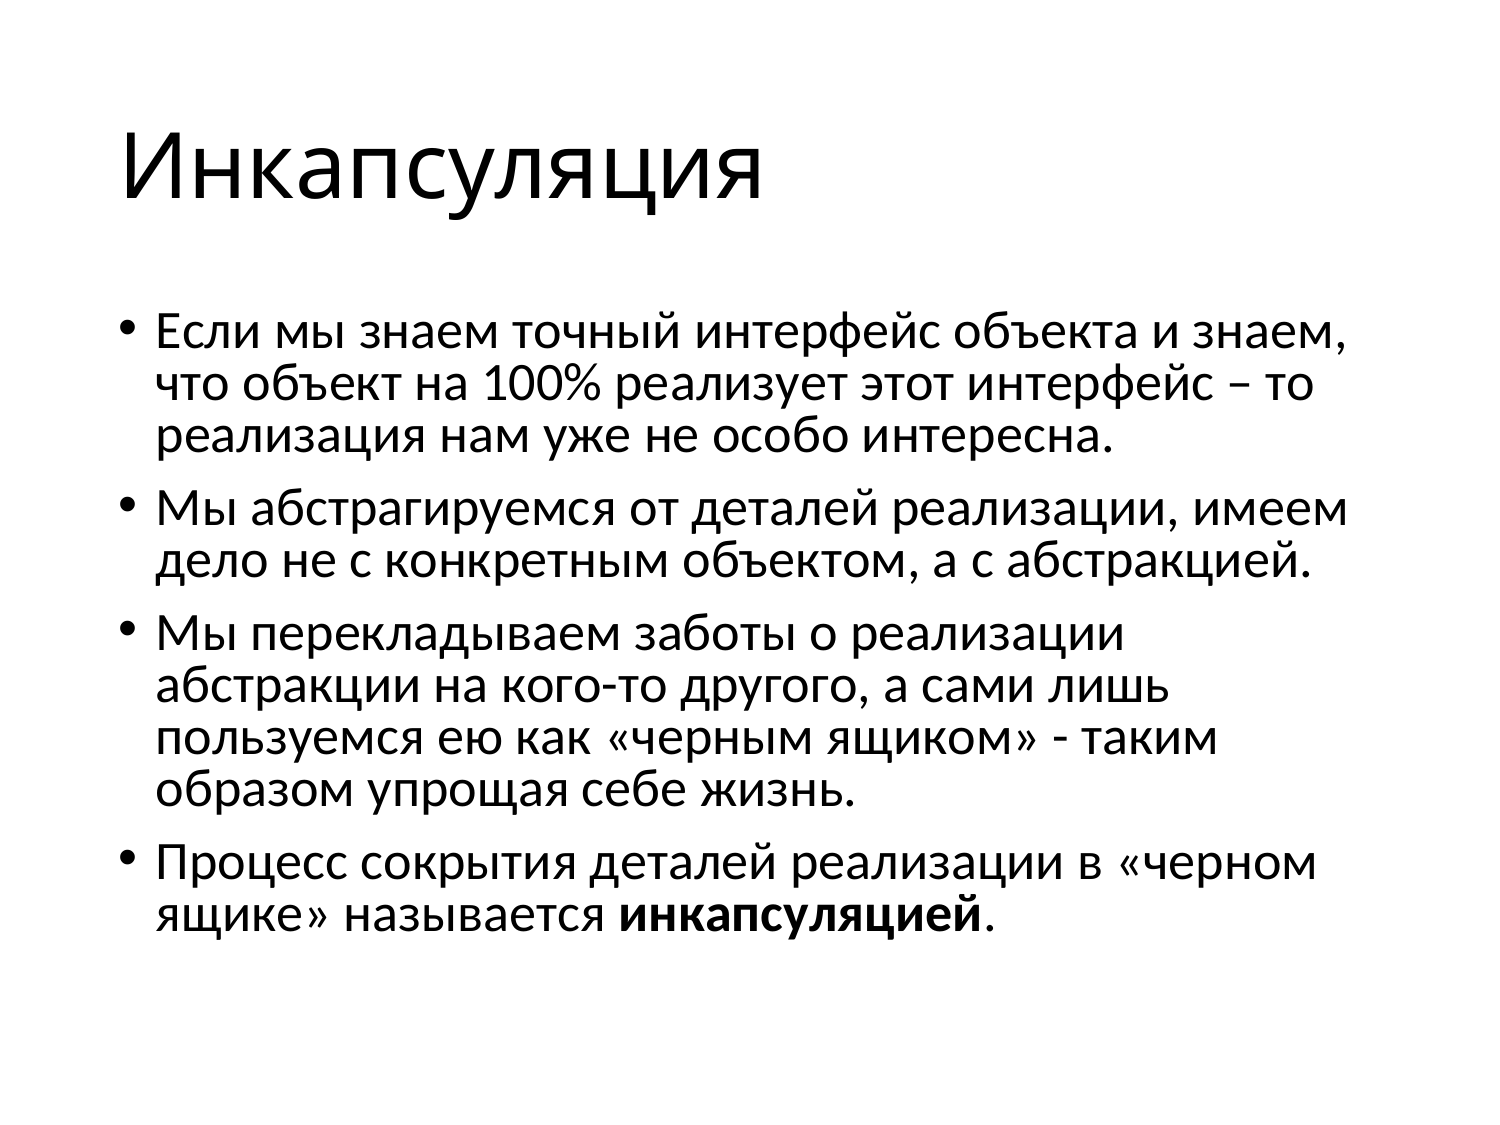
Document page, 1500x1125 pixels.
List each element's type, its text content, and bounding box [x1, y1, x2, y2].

list Если мы знаем точный интерфейс объекта и знаем, что объект на 100% реализует этот интерфейс – то реализация нам уже не особо интересна. Мы абстрагируемся от деталей реализации, имеем дело не с конкретным объектом, а с абстракцией. Мы перекладываем заботы о реализации абстракции на кого-то другого, а сами лишь пользуемся ею как «черным ящиком» - таким образом упрощая себе жизнь. Процесс сокрытия деталей реализации в «черном ящике» называется инкапсуляцией. [103, 299, 1397, 1014]
title Инкапсуляция [103, 59, 1397, 278]
